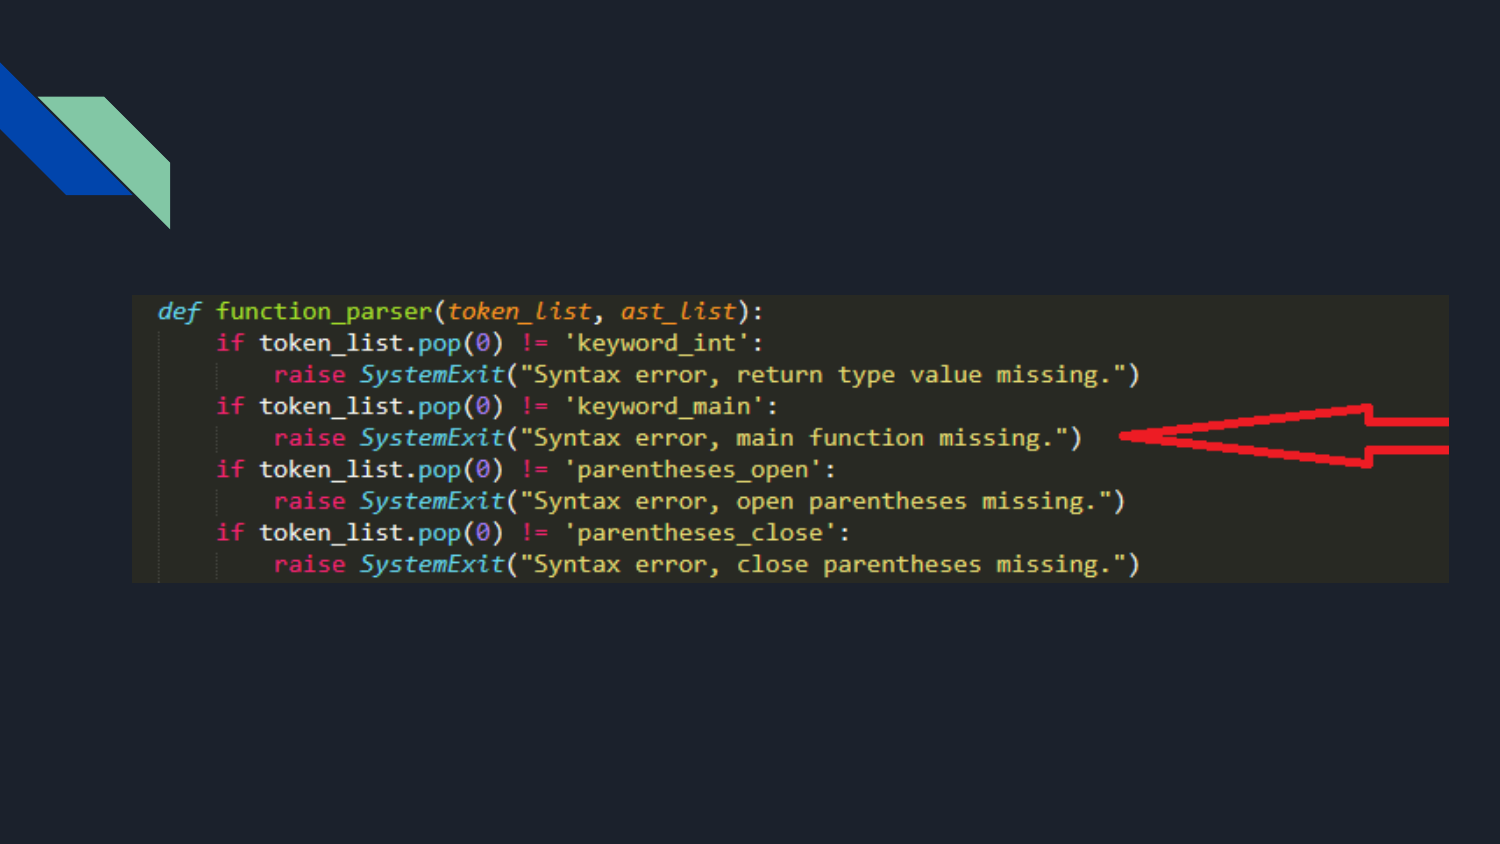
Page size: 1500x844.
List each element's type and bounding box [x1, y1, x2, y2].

picture [132, 295, 1449, 583]
